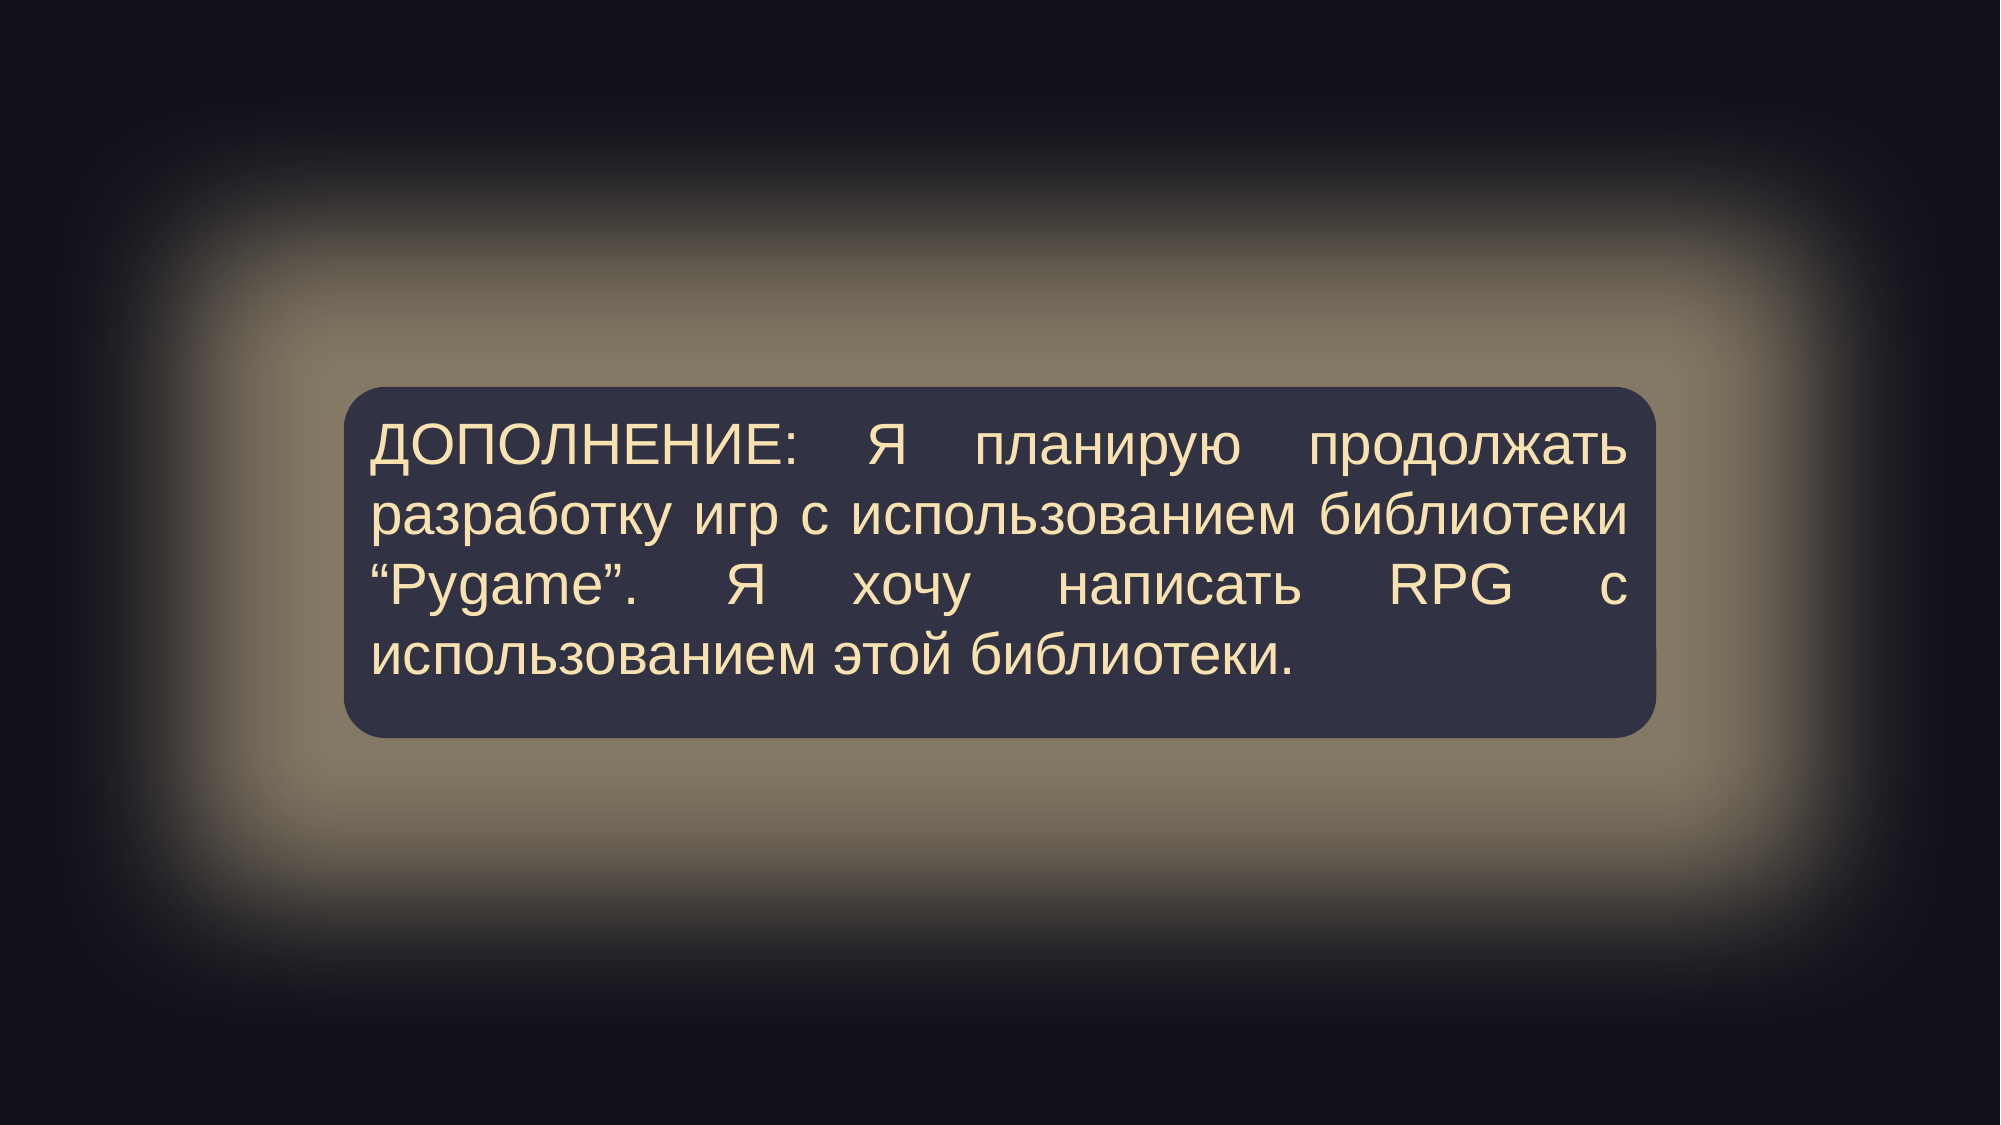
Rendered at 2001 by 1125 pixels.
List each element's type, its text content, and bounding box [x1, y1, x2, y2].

text_box ДОПОЛНЕНИЕ: Я планирую продолжать разработку игр с использованием библиотеки “Pygame”. Я хочу написать RPG с использованием этой библиотеки. [343, 386, 1657, 739]
